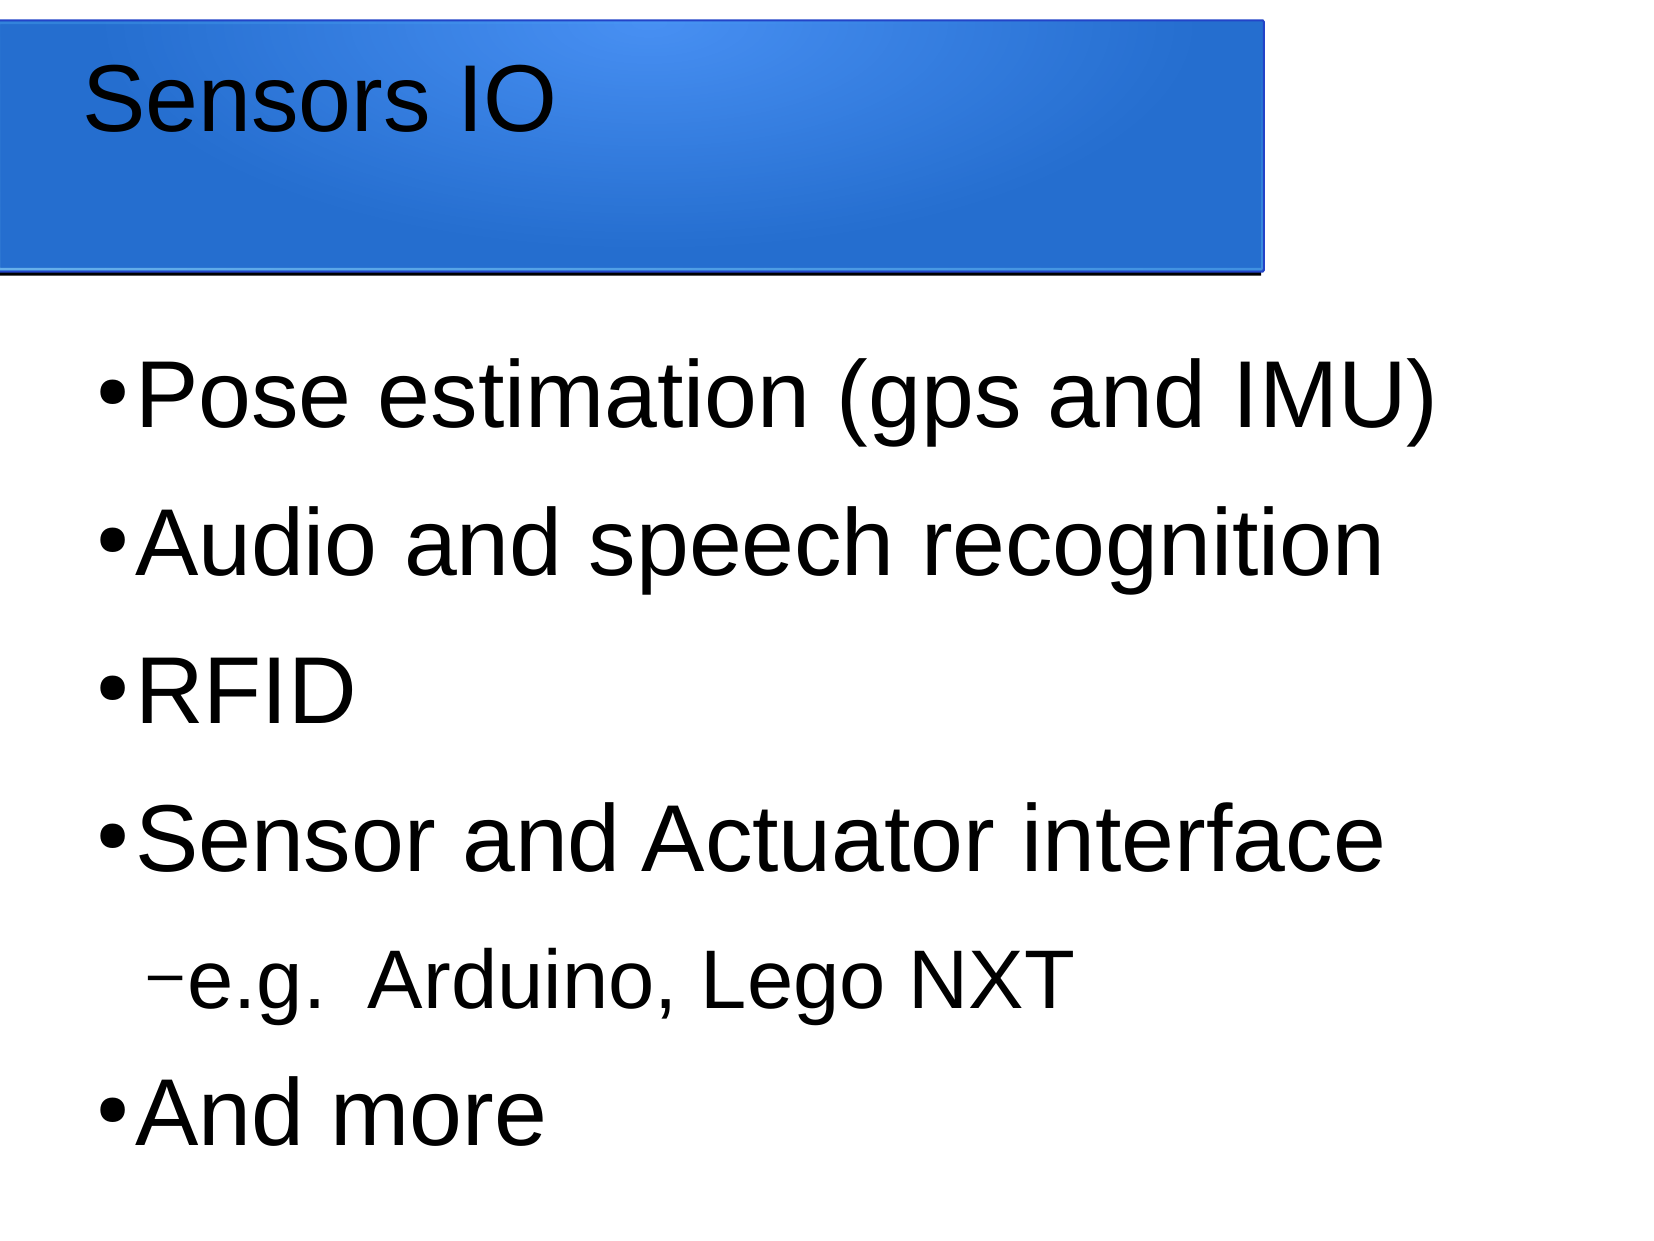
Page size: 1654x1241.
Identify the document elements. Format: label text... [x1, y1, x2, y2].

list Sensors IO Pose estimation (gps and IMU) Audio and speech recognition RFID Sensor and Actuator interface e.g. Arduino, Lego NXT And more [82, 45, 1571, 1171]
